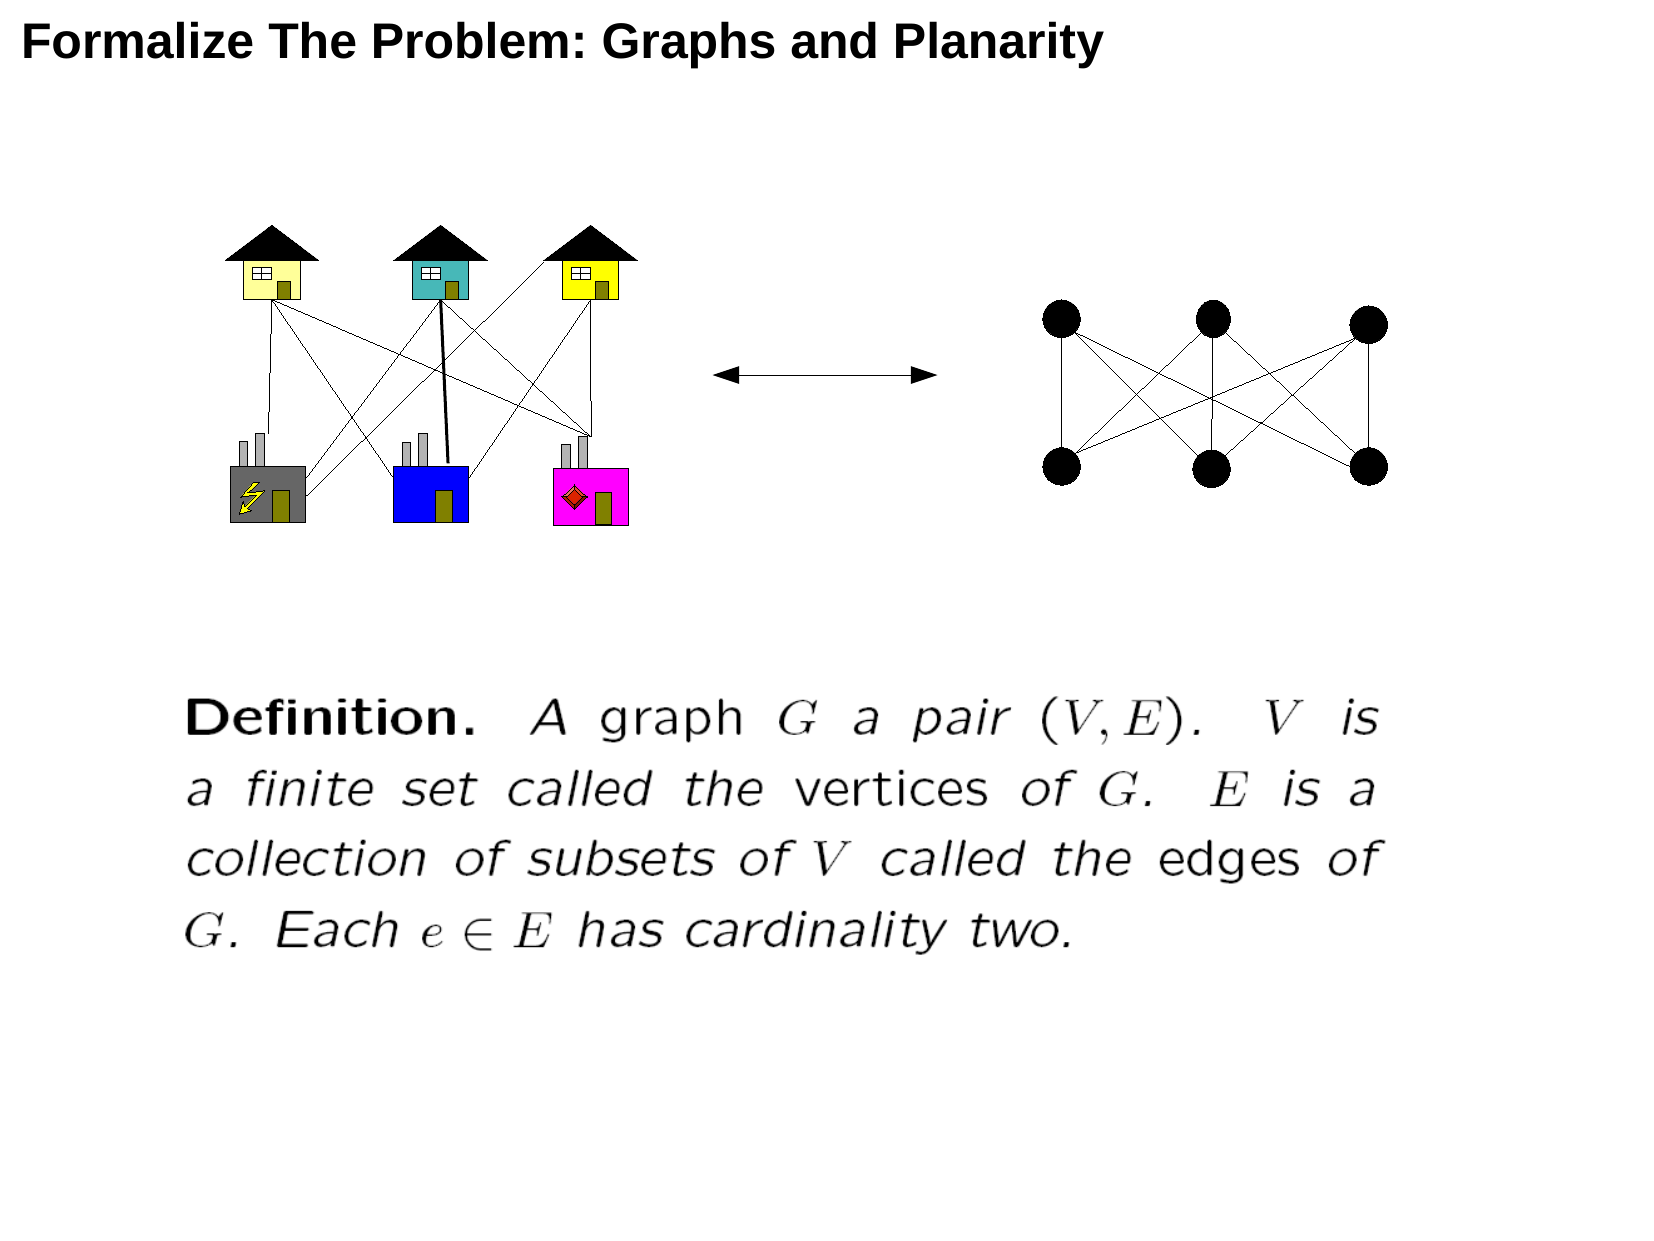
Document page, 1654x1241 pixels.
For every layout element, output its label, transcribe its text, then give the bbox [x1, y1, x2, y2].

text_box [1042, 447, 1061, 486]
text_box [230, 433, 306, 523]
text_box [1369, 447, 1388, 486]
text_box [553, 436, 629, 526]
picture [163, 690, 1398, 971]
text_box [393, 225, 488, 300]
text_box [1349, 447, 1368, 486]
text_box [1196, 300, 1231, 338]
text_box [1062, 447, 1081, 486]
text_box [225, 225, 319, 300]
text_box [1042, 299, 1081, 338]
text_box [1349, 305, 1388, 344]
text_box Formalize The Problem: Graphs and Planarity [6, 6, 1463, 79]
text_box [1192, 449, 1231, 488]
text_box [393, 433, 469, 523]
text_box [543, 225, 638, 300]
